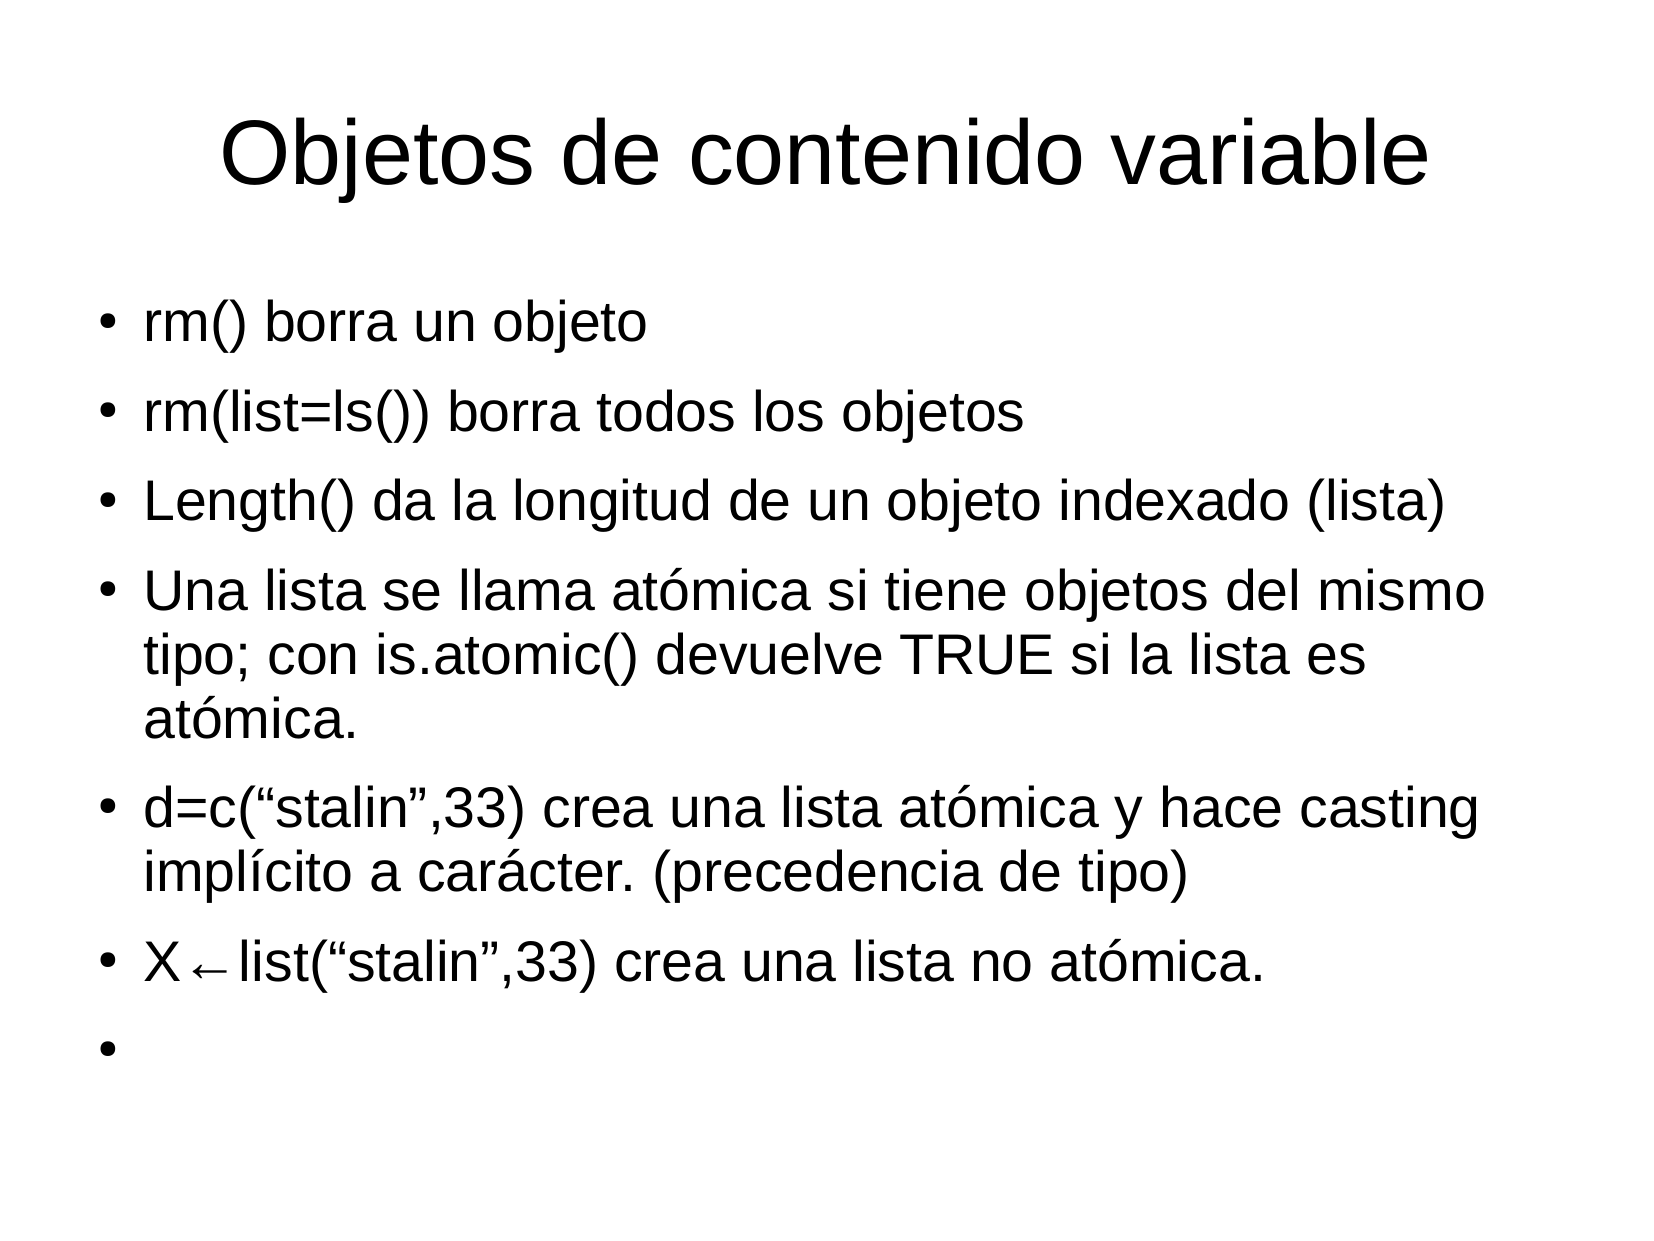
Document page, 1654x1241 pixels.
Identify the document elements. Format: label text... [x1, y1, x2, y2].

title Objetos de contenido variable [82, 49, 1571, 257]
list rm() borra un objeto rm(list=ls()) borra todos los objetos Length() da la longitud de un objeto indexado (lista) Una lista se llama atómica si tiene objetos del mismo tipo; con is.atomic() devuelve TRUE si la lista es atómica. d=c(“stalin”,33) crea una lista atómica y hace casting implícito a carácter. (precedencia de tipo) X←list(“stalin”,33) crea una lista no atómica. [82, 290, 1571, 1010]
